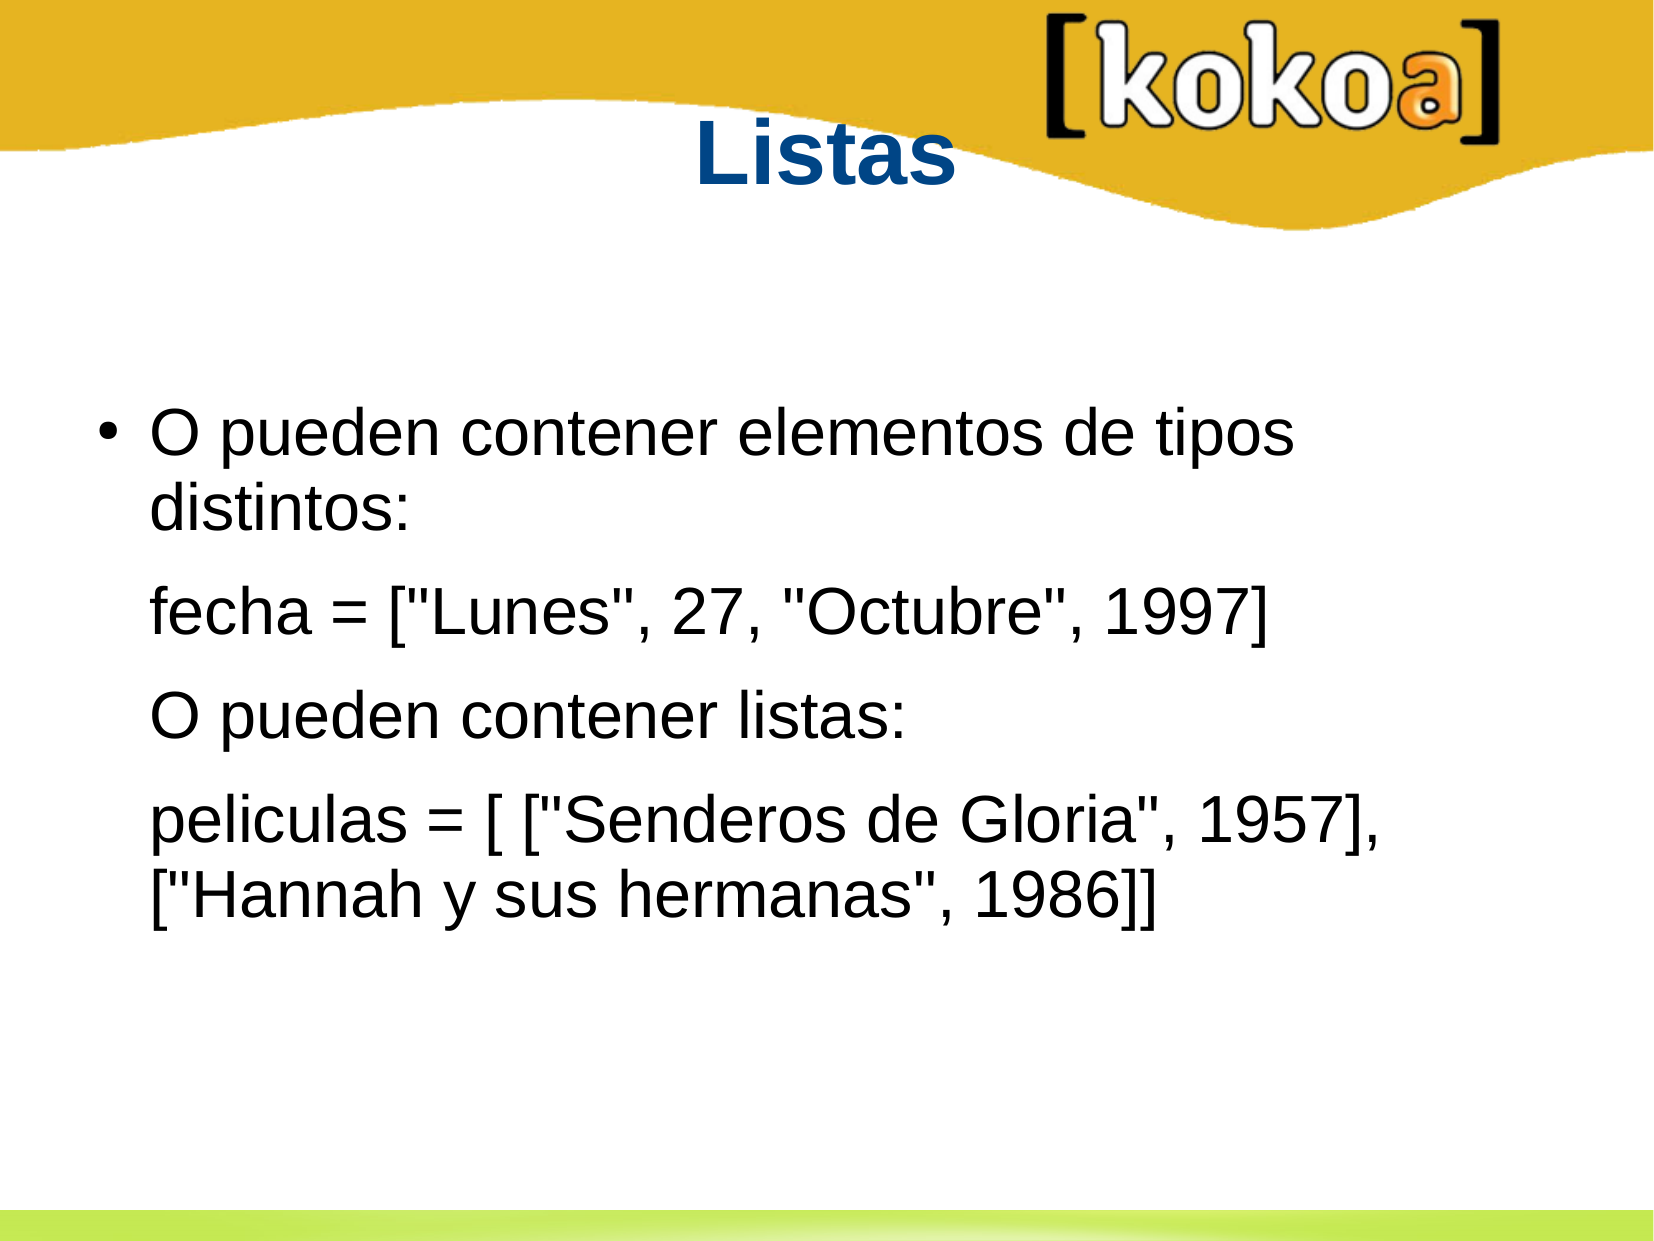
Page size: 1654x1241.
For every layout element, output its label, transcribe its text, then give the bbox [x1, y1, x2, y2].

picture [0, 1210, 1654, 1241]
title Listas [82, 49, 1571, 257]
picture [0, 0, 1654, 488]
list O pueden contener elementos de tipos distintos: fecha = ["Lunes", 27, "Octubre", 1997] O pueden contener listas: peliculas = [ ["Senderos de Gloria", 1957], ["Hannah y sus hermanas", 1986]] [78, 186, 1567, 1037]
